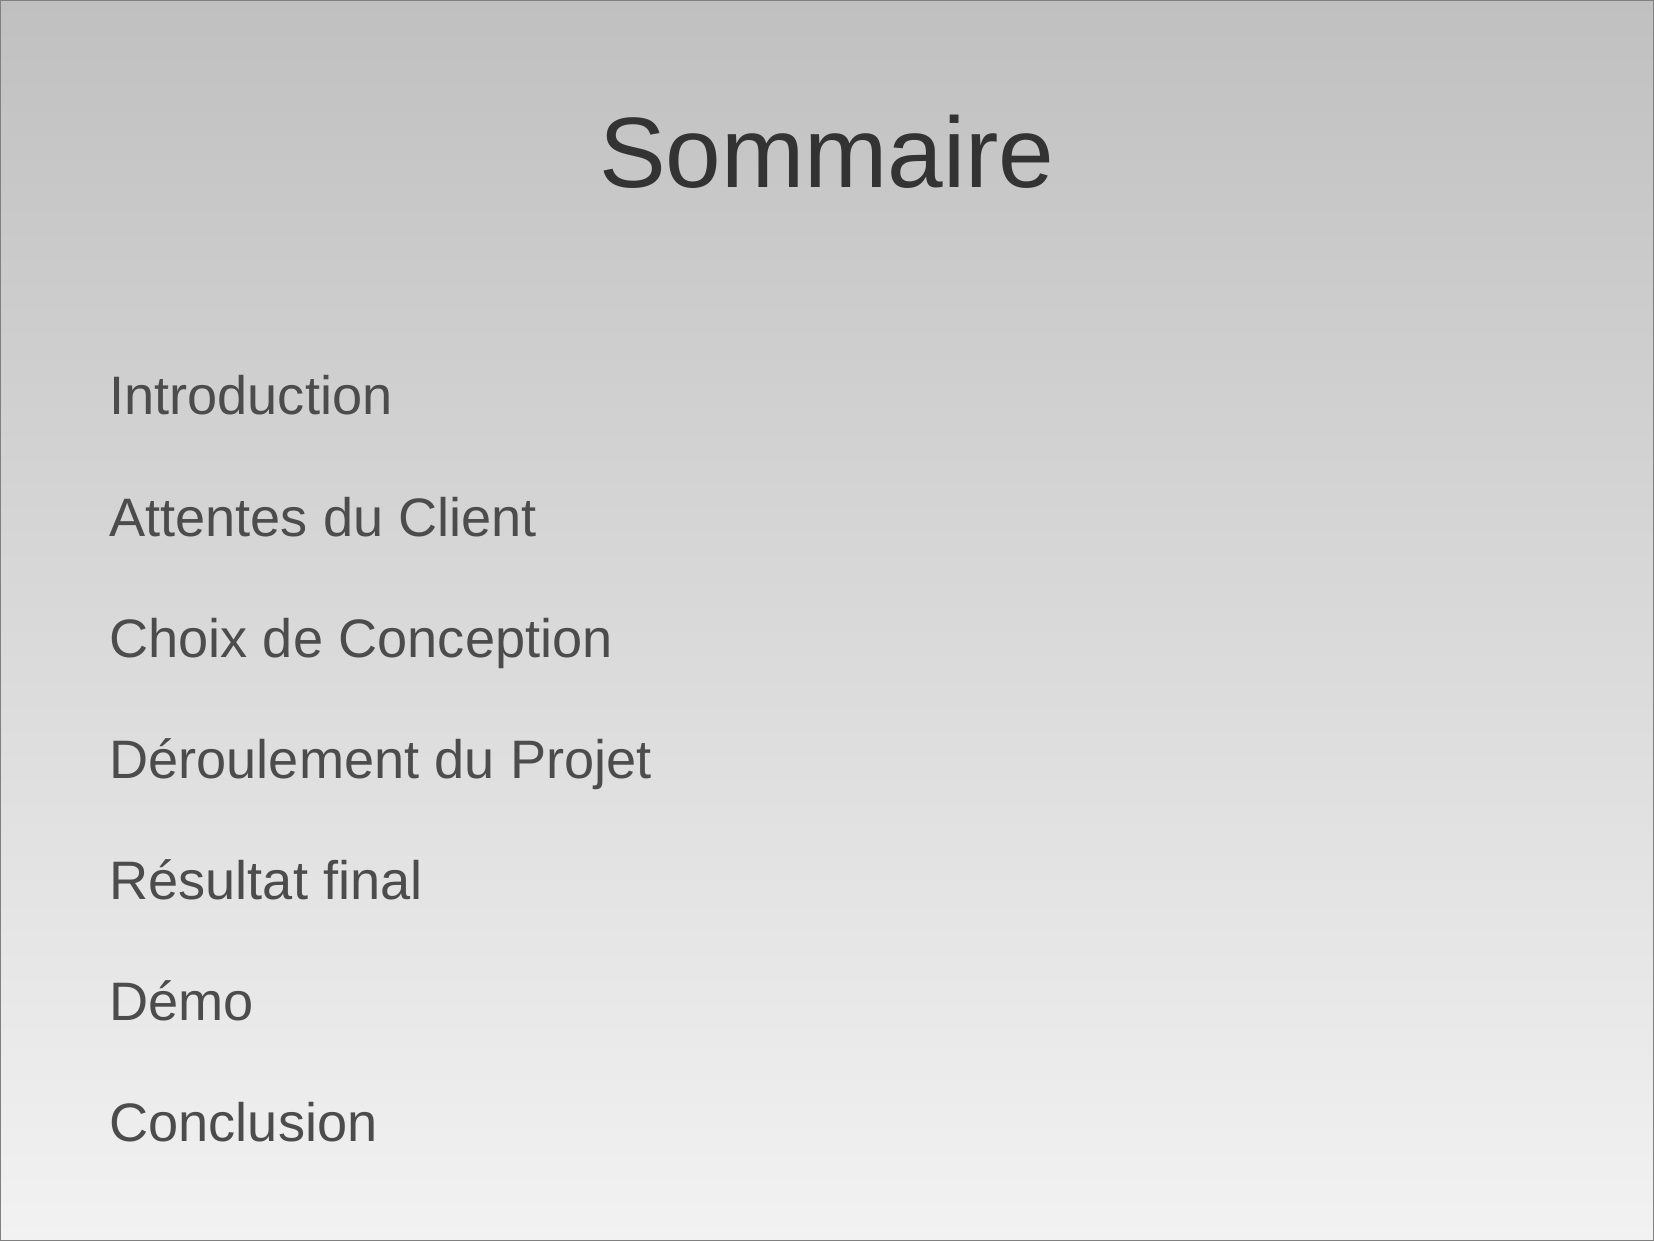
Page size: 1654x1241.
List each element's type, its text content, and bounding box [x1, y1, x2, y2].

text_box Introduction Attentes du Client Choix de Conception Déroulement du Projet Résultat final Démo Conclusion [94, 358, 1560, 1161]
title Sommaire [82, 49, 1571, 257]
